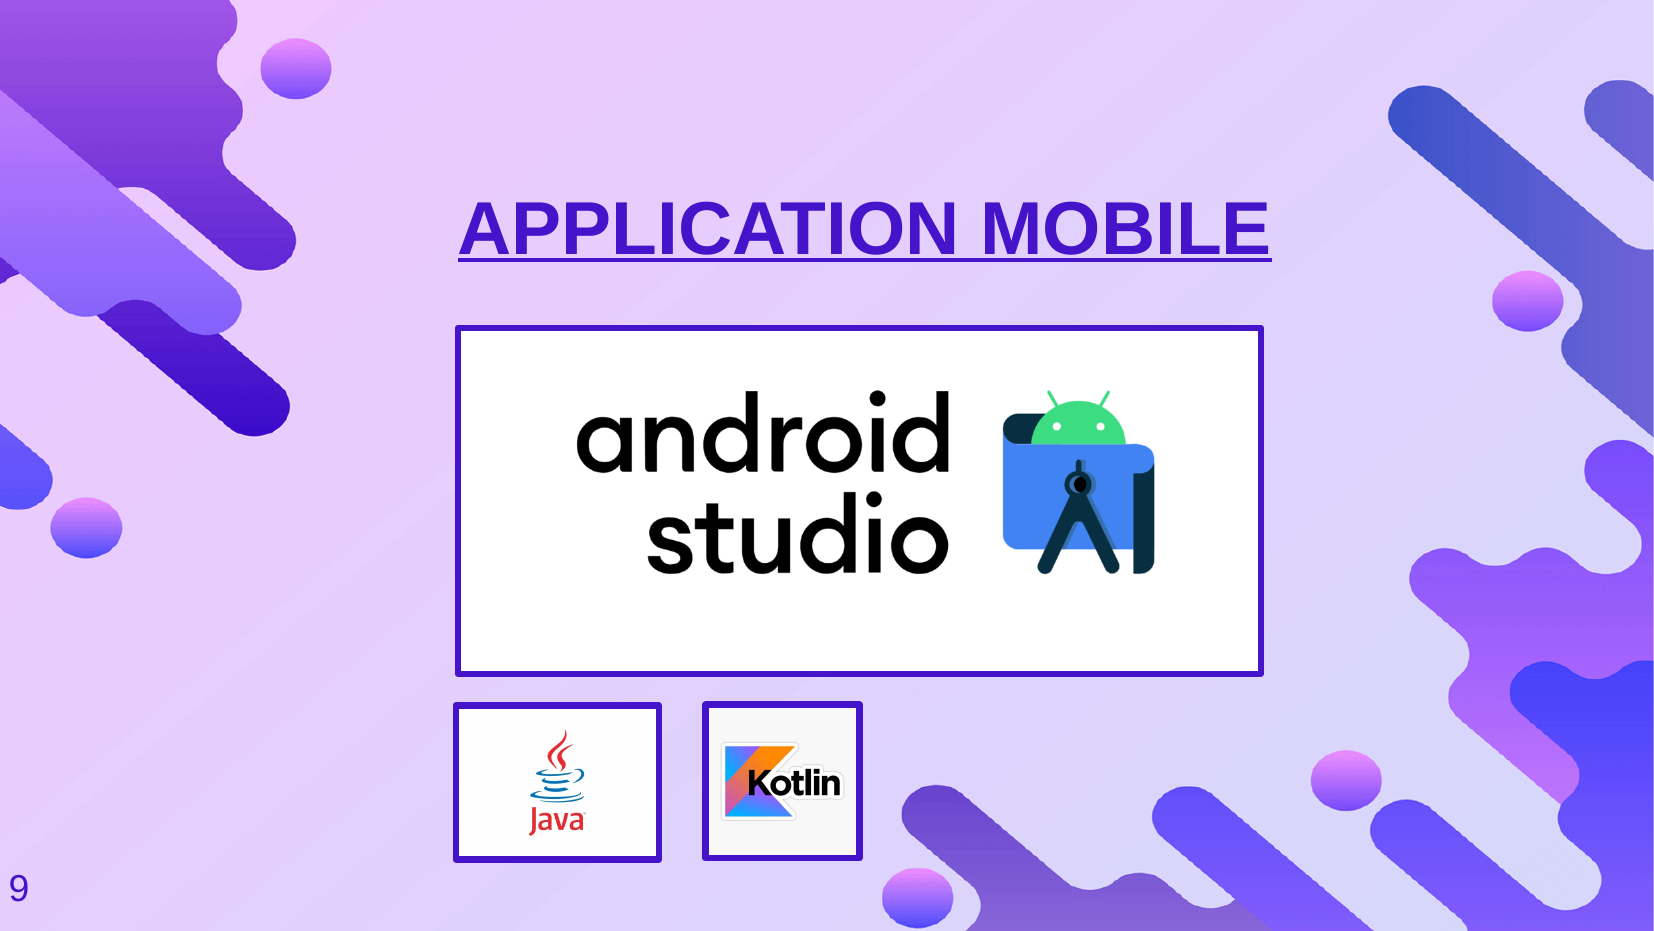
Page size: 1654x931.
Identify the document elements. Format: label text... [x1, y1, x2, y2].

text_box 9 [0, 860, 66, 931]
picture [0, 0, 1654, 931]
text_box APPLICATION MOBILE [407, 178, 1323, 278]
